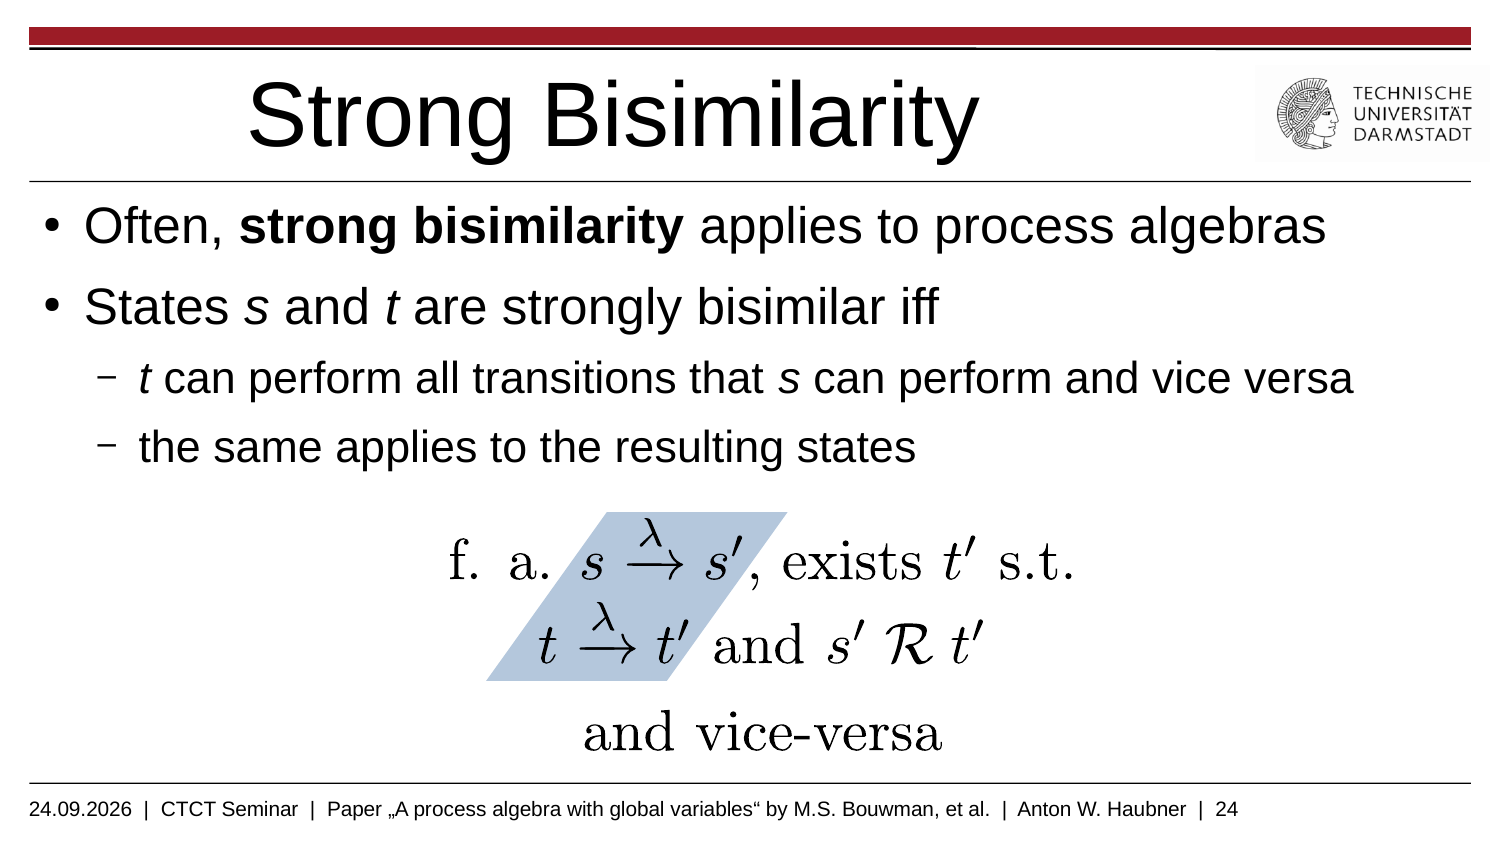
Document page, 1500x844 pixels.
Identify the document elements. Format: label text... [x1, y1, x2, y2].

text_box [943, 542, 962, 580]
text_box [965, 535, 976, 557]
text_box [1039, 543, 1058, 580]
text_box [783, 553, 806, 580]
title Strong Bisimilarity [29, 63, 1199, 167]
text_box [775, 622, 804, 664]
text_box [794, 735, 810, 740]
text_box [541, 573, 548, 580]
text_box [1026, 573, 1033, 580]
text_box [842, 540, 849, 547]
text_box [843, 724, 867, 751]
text_box [1065, 573, 1072, 580]
text_box [827, 637, 850, 664]
text_box [612, 724, 643, 751]
text_box [892, 724, 912, 751]
text_box [885, 623, 934, 665]
text_box [915, 724, 942, 751]
text_box [856, 553, 876, 580]
text_box [584, 724, 611, 751]
text_box [972, 619, 983, 641]
text_box [730, 711, 737, 718]
text_box [450, 538, 469, 580]
text_box [510, 553, 537, 580]
text_box [751, 573, 759, 591]
text_box [1000, 553, 1020, 580]
text_box [645, 709, 674, 751]
text_box [901, 553, 921, 580]
text_box [840, 553, 853, 580]
text_box [814, 725, 843, 751]
text_box [696, 725, 725, 751]
picture [1255, 65, 1490, 162]
text_box [470, 573, 477, 580]
text_box [486, 512, 788, 681]
text_box [714, 637, 741, 664]
text_box [769, 724, 792, 751]
text_box [808, 554, 838, 580]
text_box [853, 619, 865, 641]
text_box [951, 626, 970, 664]
text_box [878, 543, 897, 580]
list Often, strong bisimilarity applies to process algebras States s and t are strongly bisimilar iff t can perform all transitions that s can perform and vice versa the same applies to the resulting states [29, 197, 1471, 479]
text_box [743, 724, 766, 751]
text_box [869, 724, 889, 751]
text_box [727, 724, 741, 751]
text_box [742, 637, 772, 664]
